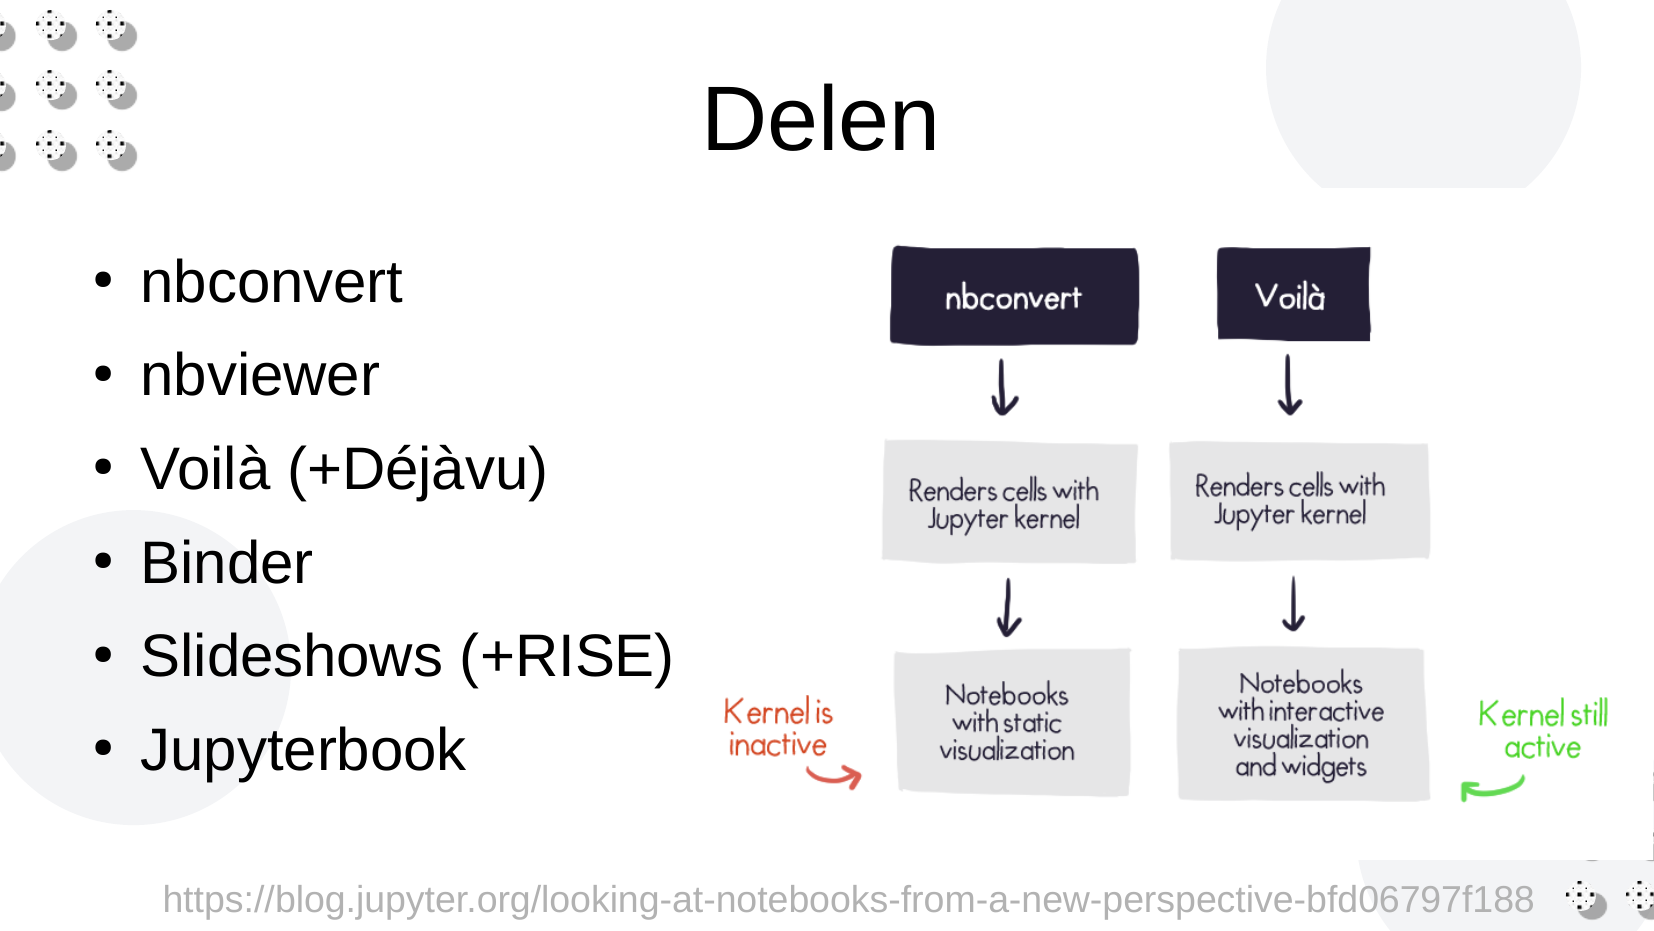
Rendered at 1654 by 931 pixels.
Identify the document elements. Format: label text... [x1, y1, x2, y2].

title Delen [76, 41, 1565, 197]
text_box https://blog.jupyter.org/looking-at-notebooks-from-a-new-perspective-bfd06797f188 [147, 871, 1565, 931]
picture [0, 133, 7, 158]
picture [35, 130, 67, 161]
picture [679, 188, 1654, 860]
picture [0, 73, 6, 98]
picture [1625, 880, 1654, 911]
picture [95, 9, 126, 41]
list nbconvert nbviewer Voilà (+Déjàvu) Binder Slideshows (+RISE) Jupyterbook [76, 248, 1565, 788]
picture [0, 13, 6, 38]
picture [35, 10, 66, 41]
picture [1565, 880, 1596, 911]
picture [35, 70, 66, 101]
